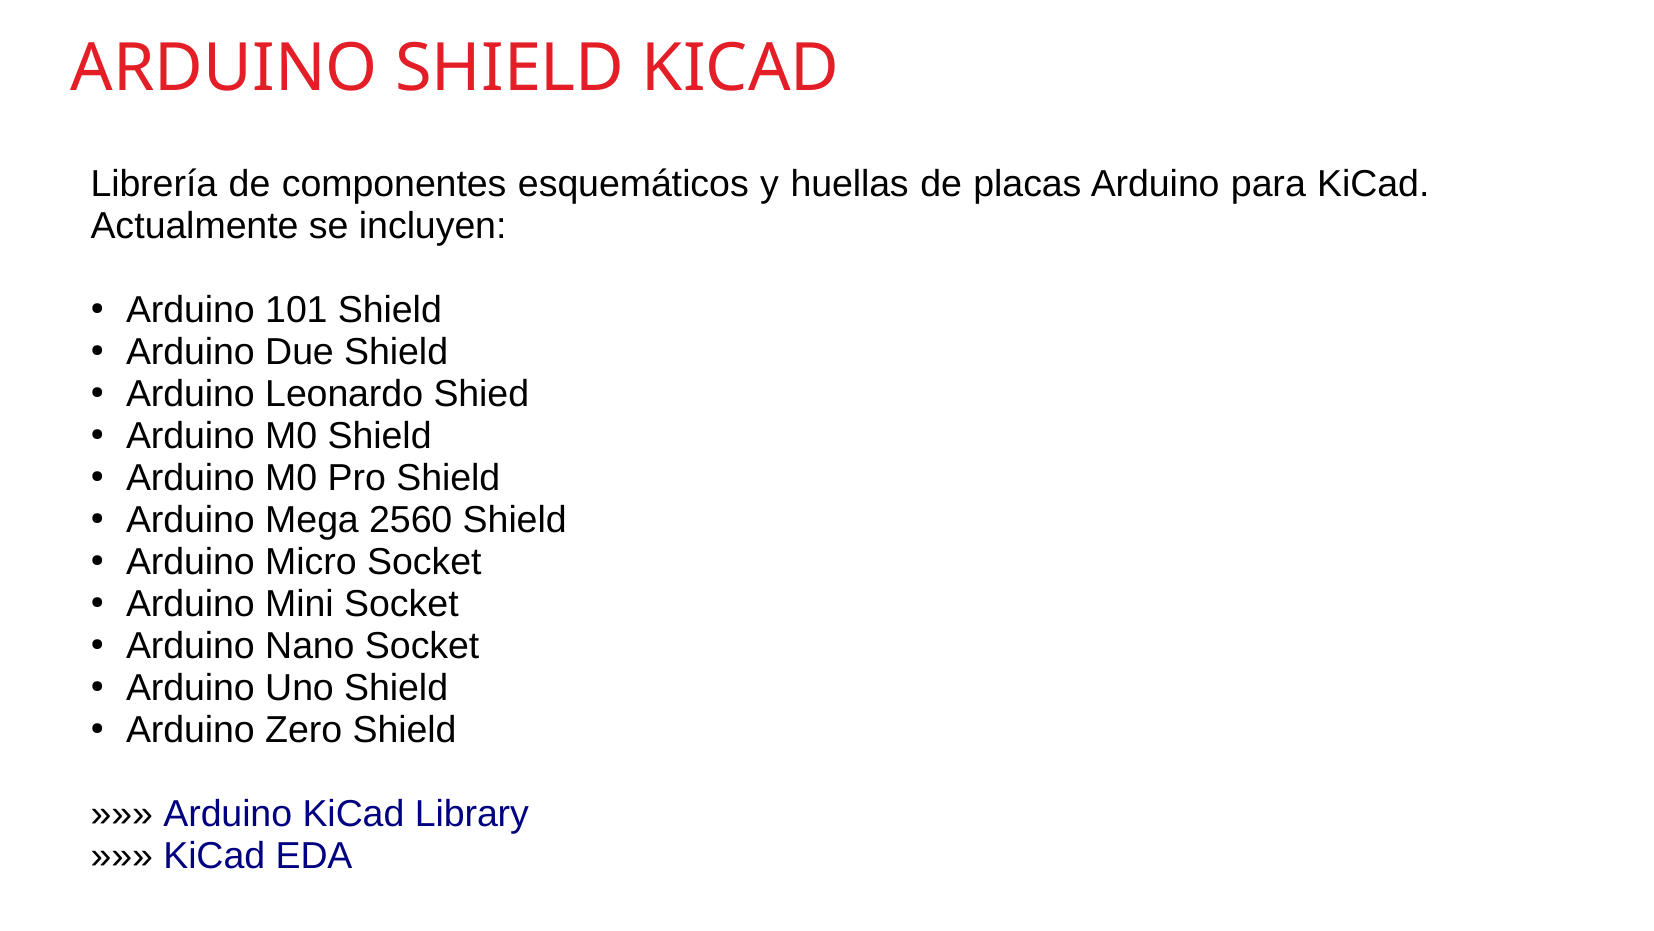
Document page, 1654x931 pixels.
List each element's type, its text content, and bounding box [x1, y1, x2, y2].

text_box Librería de componentes esquemáticos y huellas de placas Arduino para KiCad. Actualmente se incluyen: Arduino 101 Shield Arduino Due Shield Arduino Leonardo Shied Arduino M0 Shield Arduino M0 Pro Shield Arduino Mega 2560 Shield Arduino Micro Socket Arduino Mini Socket Arduino Nano Socket Arduino Uno Shield Arduino Zero Shield »»» Arduino KiCad Library »»» KiCad EDA [75, 155, 1578, 884]
title ARDUINO SHIELD KICAD [70, 11, 1347, 118]
